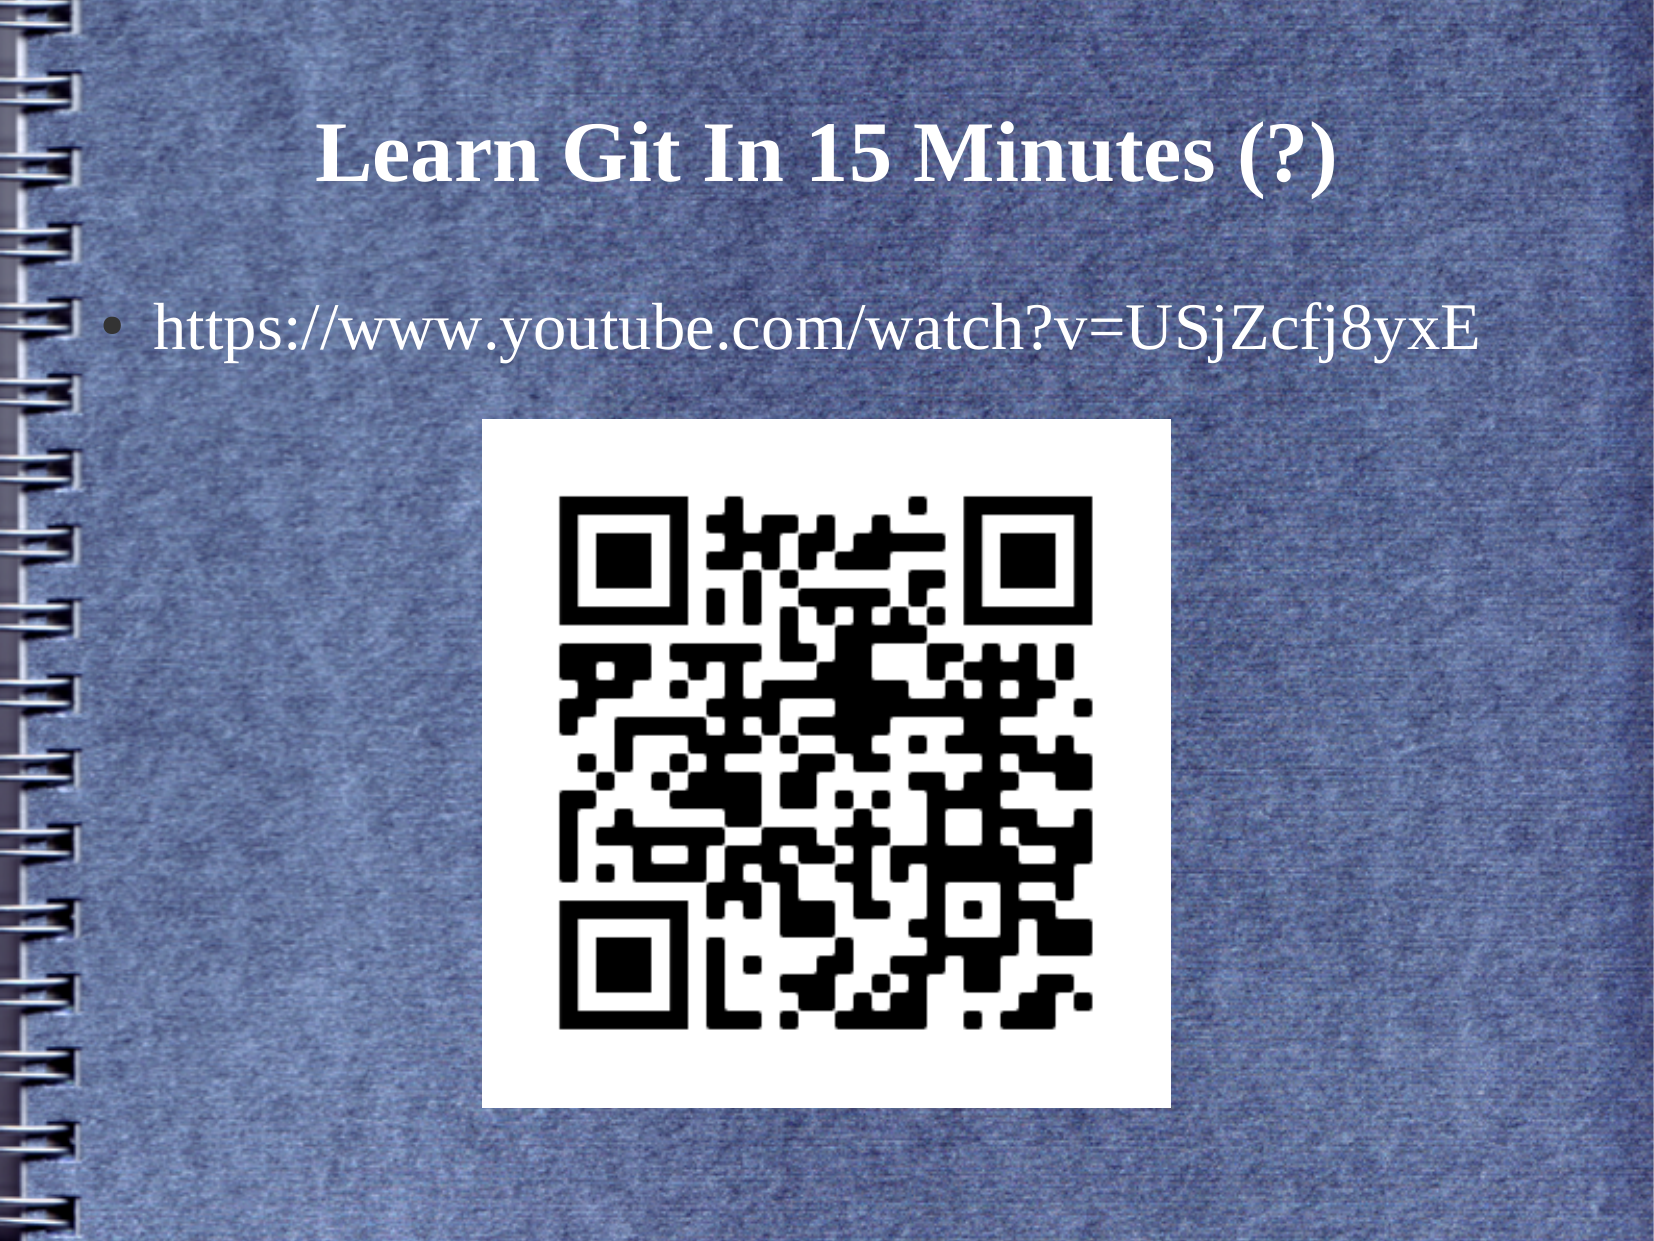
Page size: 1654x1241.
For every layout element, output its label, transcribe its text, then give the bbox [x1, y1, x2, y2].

title Learn Git In 15 Minutes (?) [82, 49, 1571, 257]
list https://www.youtube.com/watch?v=USjZcfj8yxE [82, 290, 1571, 421]
picture [0, 0, 1654, 1241]
